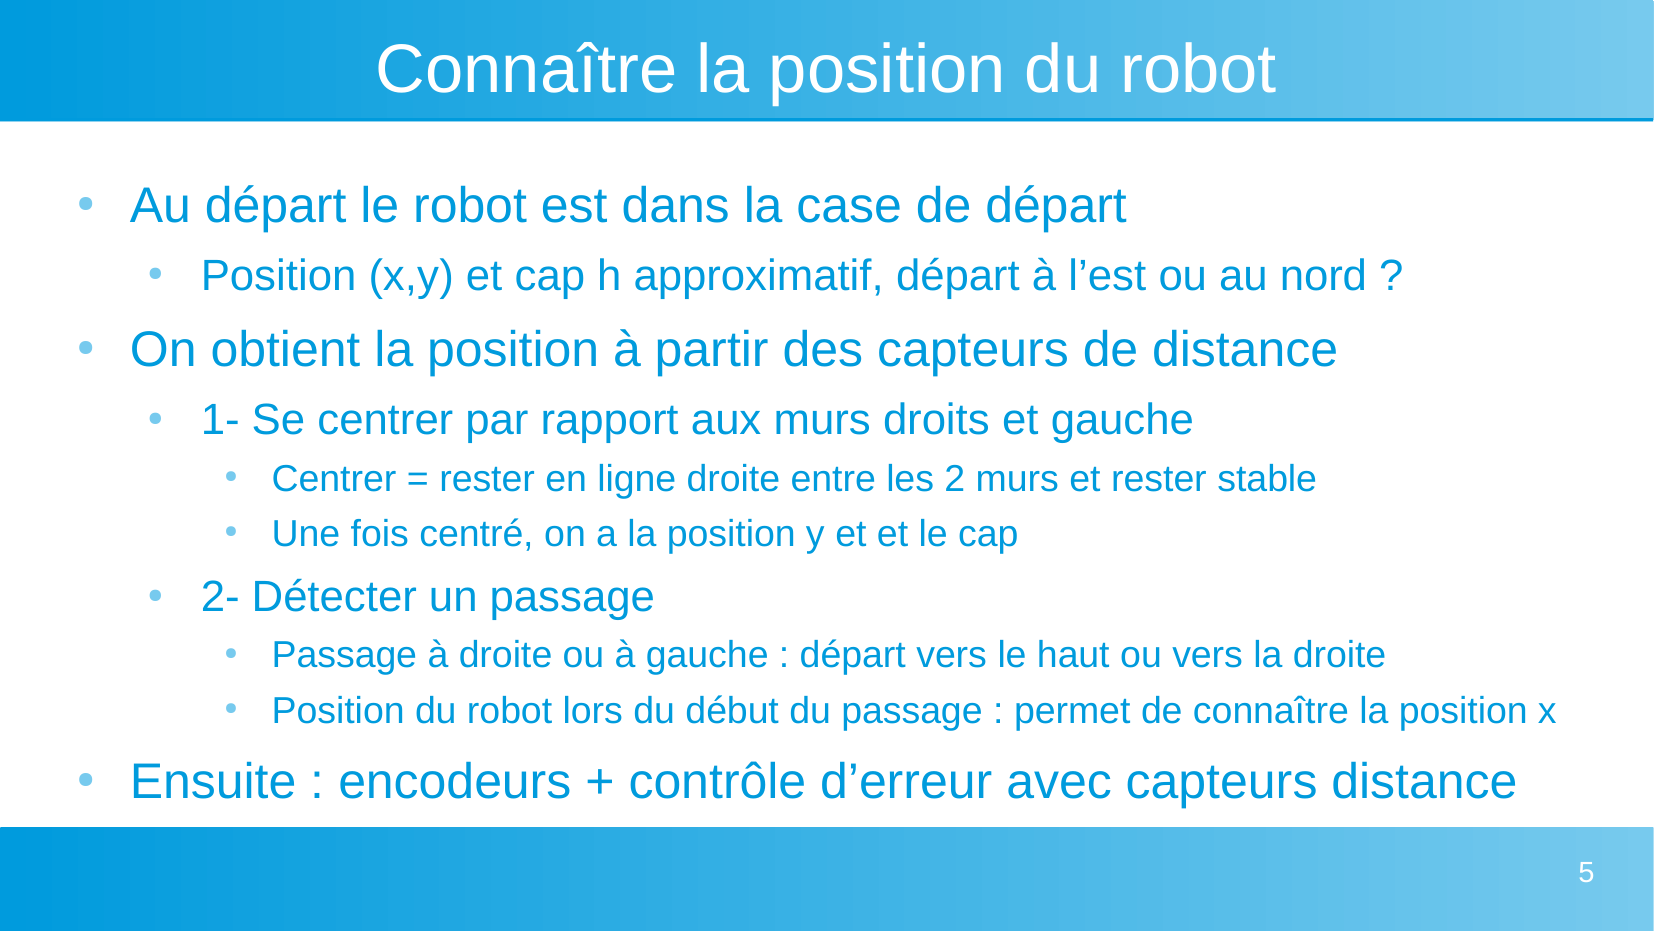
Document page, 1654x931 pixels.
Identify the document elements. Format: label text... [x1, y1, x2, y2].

title Connaître la position du robot [59, 29, 1595, 108]
list Au départ le robot est dans la case de départ Position (x,y) et cap h approximatif, départ à l’est ou au nord ? On obtient la position à partir des capteurs de distance 1- Se centrer par rapport aux murs droits et gauche Centrer = rester en ligne droite entre les 2 murs et rester stable Une fois centré, on a la position y et et le cap 2- Détecter un passage Passage à droite ou à gauche : départ vers le haut ou vers la droite Position du robot lors du début du passage : permet de connaître la position x Ensuite : encodeurs + contrôle d’erreur avec capteurs distance [59, 177, 1595, 768]
